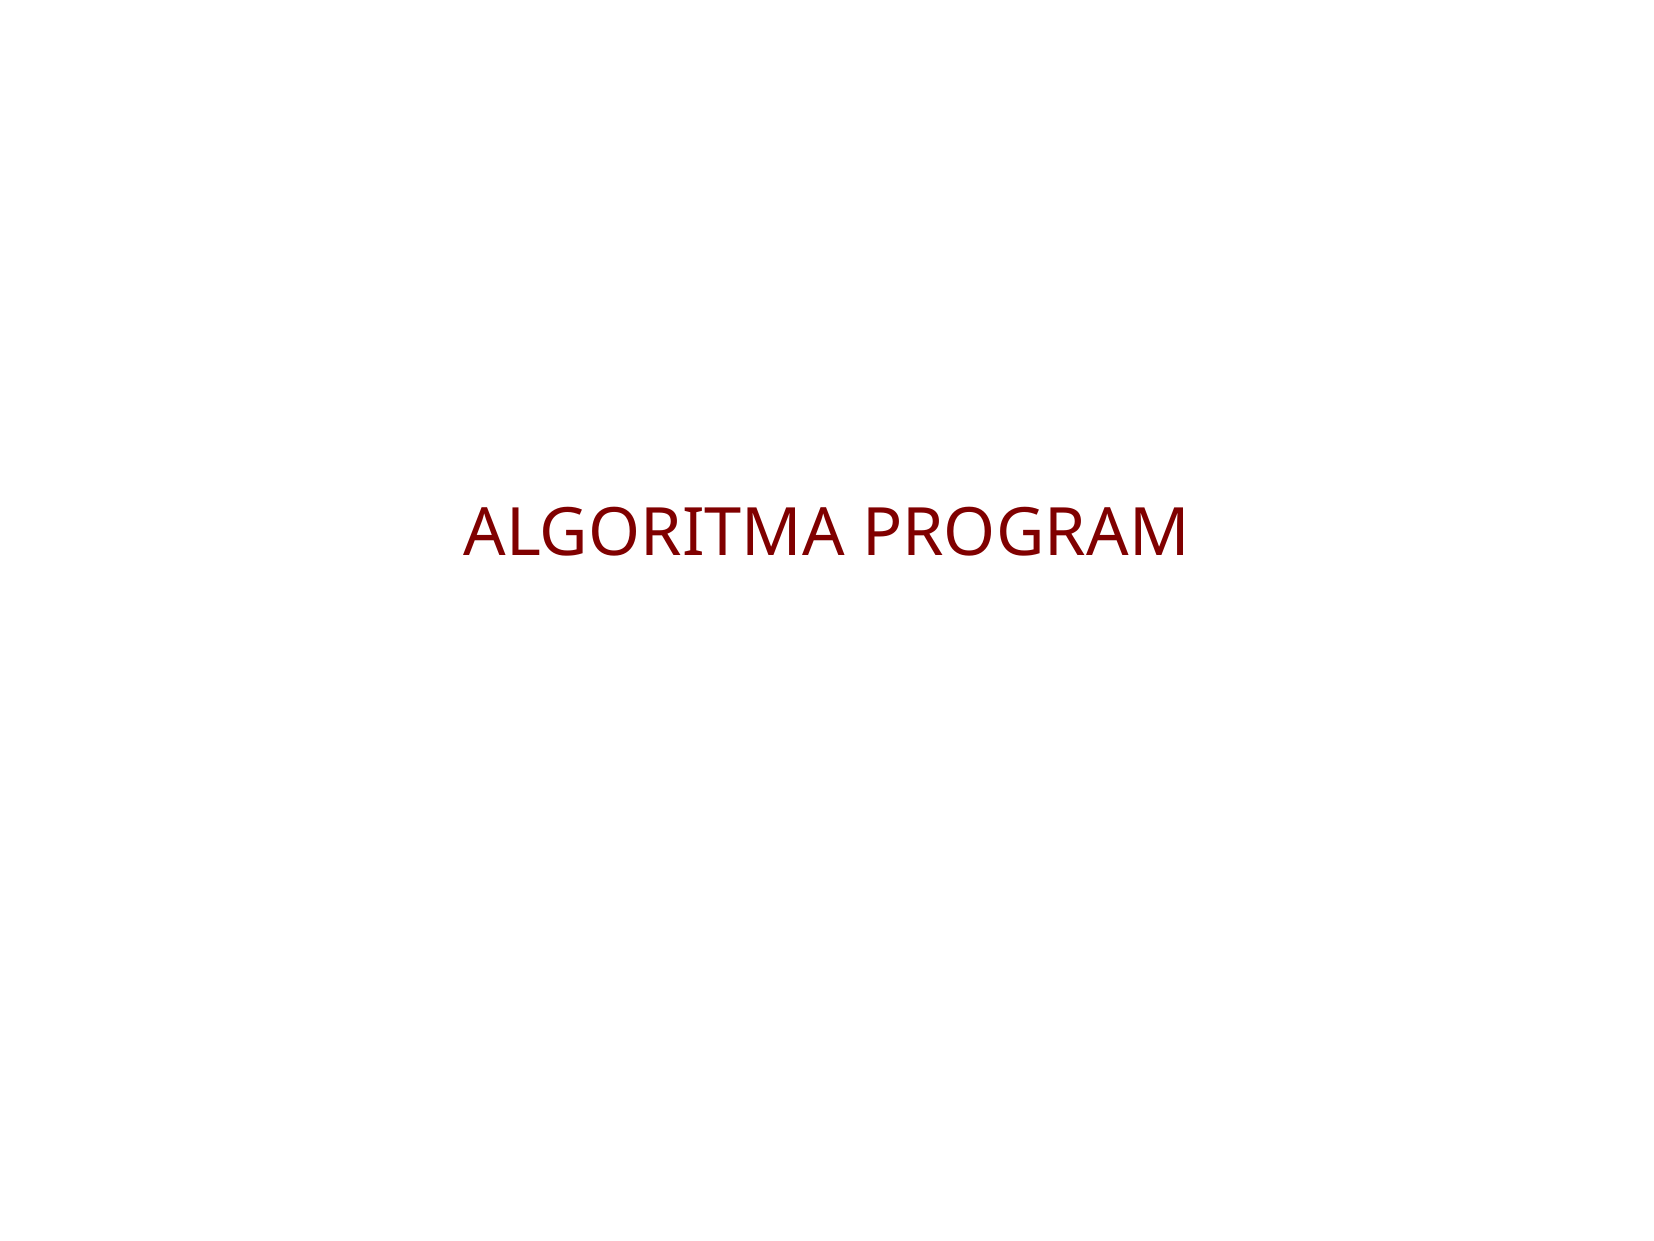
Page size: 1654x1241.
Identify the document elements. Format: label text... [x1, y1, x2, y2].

subtitle ALGORITMA PROGRAM [82, 49, 1571, 1010]
